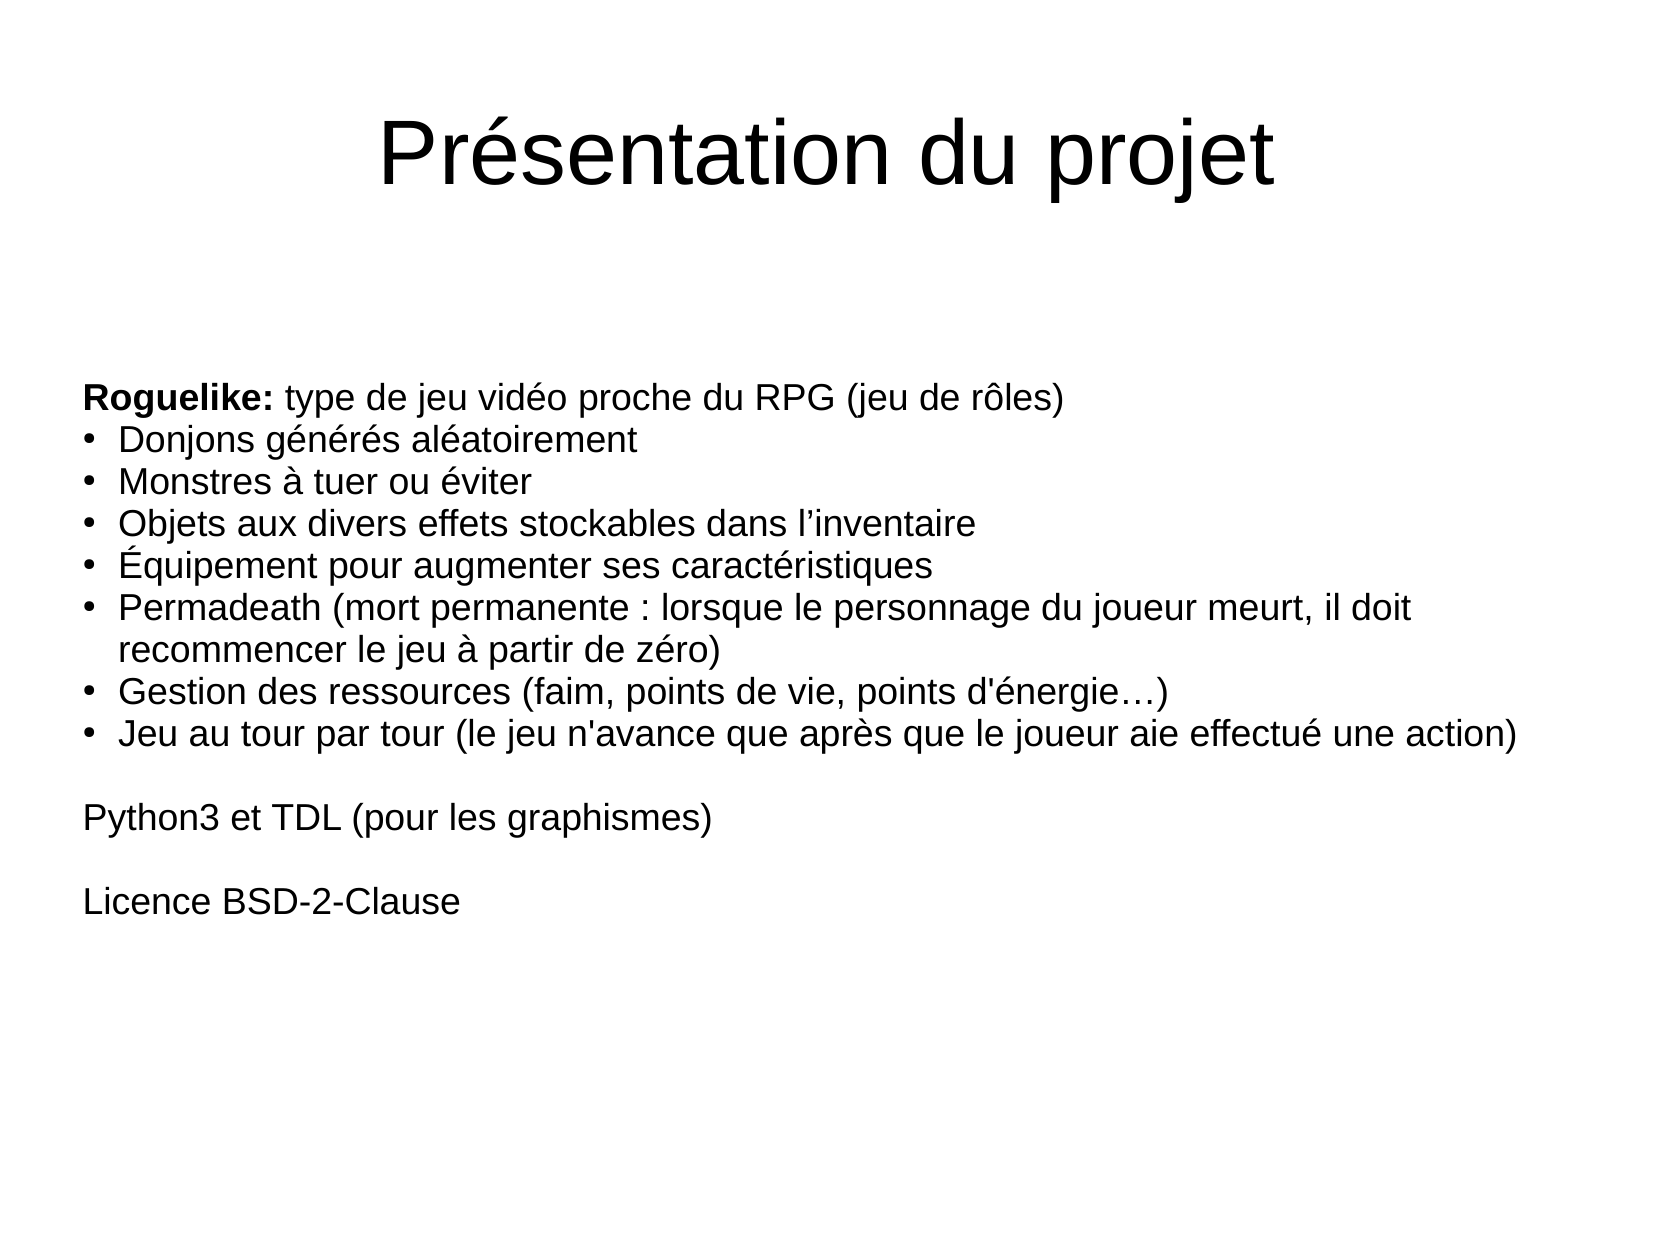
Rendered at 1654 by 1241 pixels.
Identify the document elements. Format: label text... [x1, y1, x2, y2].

title Présentation du projet [82, 49, 1571, 257]
subtitle Roguelike: type de jeu vidéo proche du RPG (jeu de rôles) Donjons générés aléatoirement Monstres à tuer ou éviter Objets aux divers effets stockables dans l’inventaire Équipement pour augmenter ses caractéristiques Permadeath (mort permanente : lorsque le personnage du joueur meurt, il doit recommencer le jeu à partir de zéro) Gestion des ressources (faim, points de vie, points d'énergie…) Jeu au tour par tour (le jeu n'avance que après que le joueur aie effectué une action) Python3 et TDL (pour les graphismes) Licence BSD-2-Clause [82, 290, 1571, 1010]
